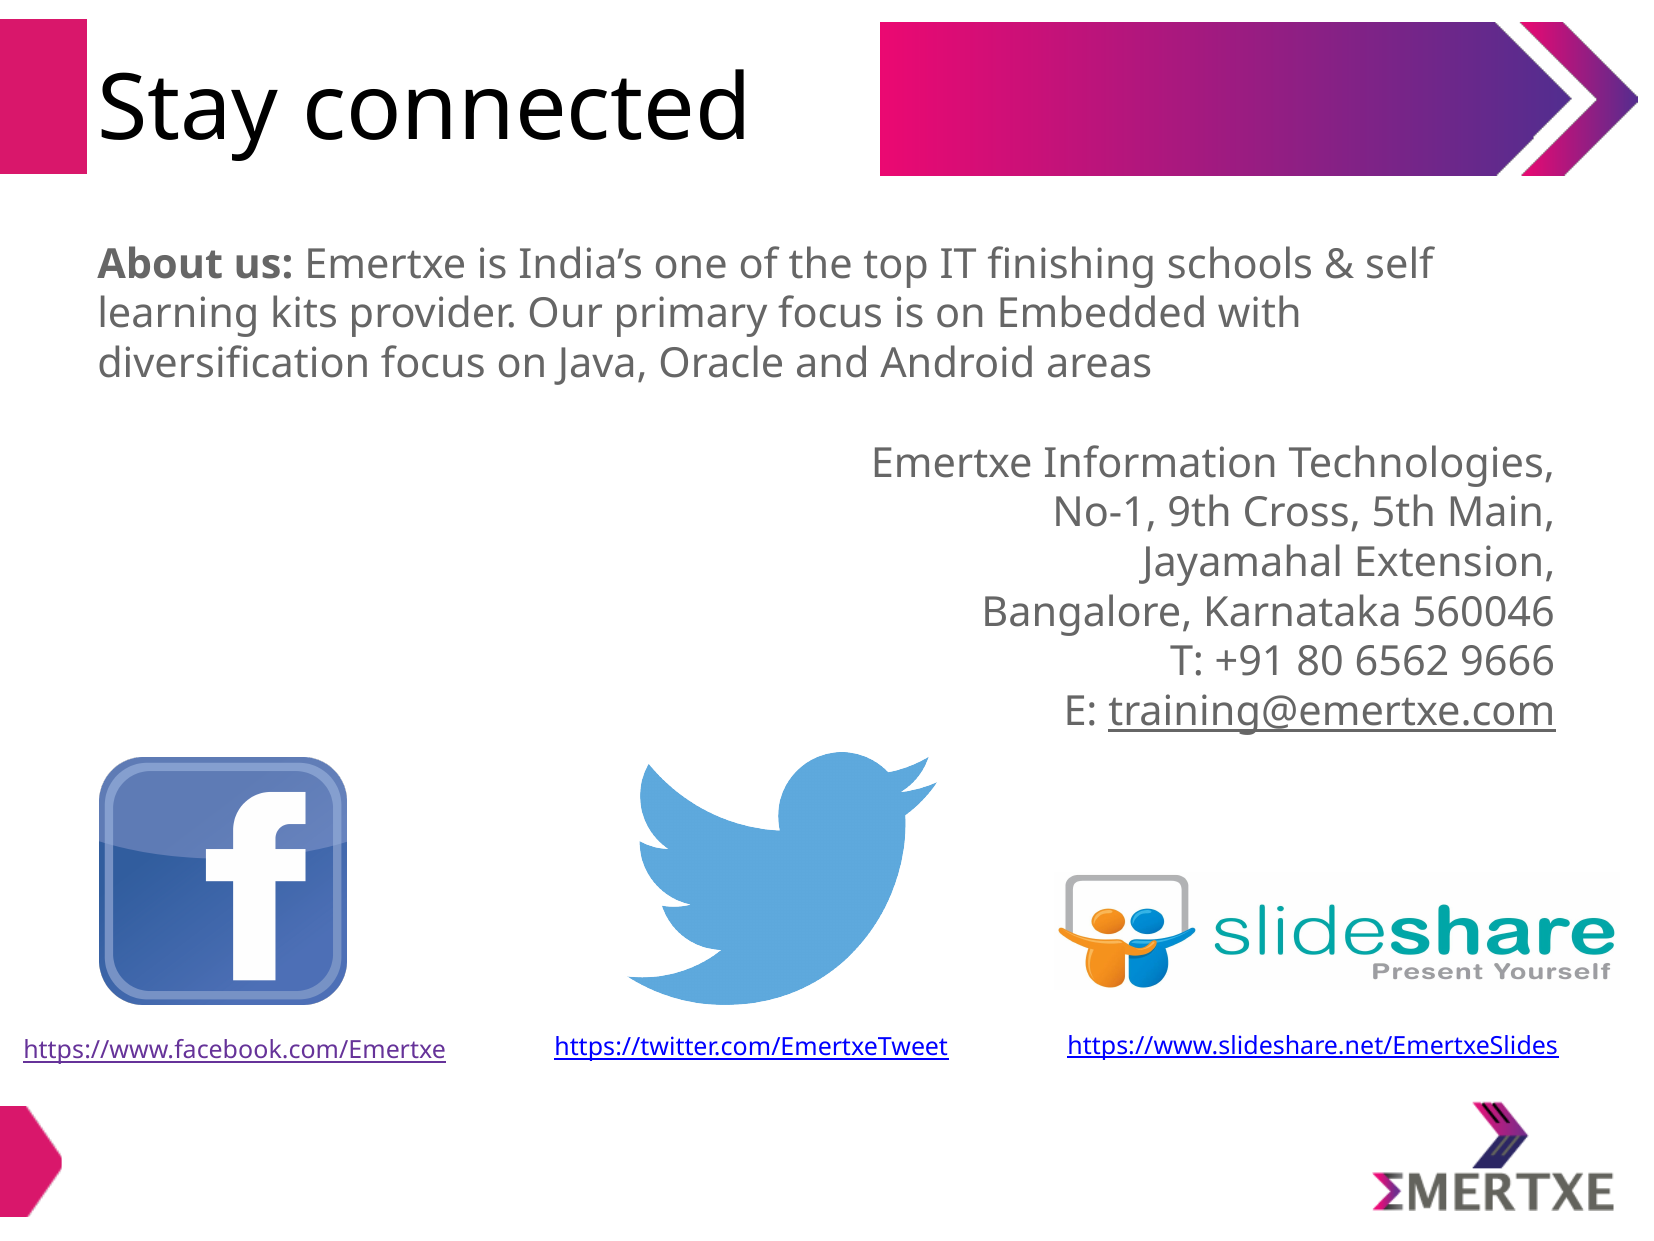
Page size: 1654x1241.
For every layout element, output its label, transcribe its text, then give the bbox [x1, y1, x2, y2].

text_box https://www.facebook.com/Emertxe [8, 1026, 515, 1076]
picture [627, 752, 937, 1005]
picture [1054, 872, 1620, 990]
picture [99, 757, 347, 1005]
text_box Stay connected [82, 0, 1571, 207]
picture [1571, 22, 1638, 176]
text_box https://twitter.com/EmertxeTweet [539, 1023, 1028, 1073]
picture [1372, 1104, 1615, 1211]
text_box https://www.slideshare.net/EmertxeSlides [1052, 1021, 1623, 1104]
text_box About us: Emertxe is India’s one of the top IT finishing schools & self learning kits provider. Our primary focus is on Embedded with diversification focus on Java, Oracle and Android areas Emertxe Information Technologies, No-1, 9th Cross, 5th Main, Jayamahal Extension, Bangalore, Karnataka 560046 T: +91 80 6562 9666 E: training@emertxe.com [82, 229, 1571, 723]
